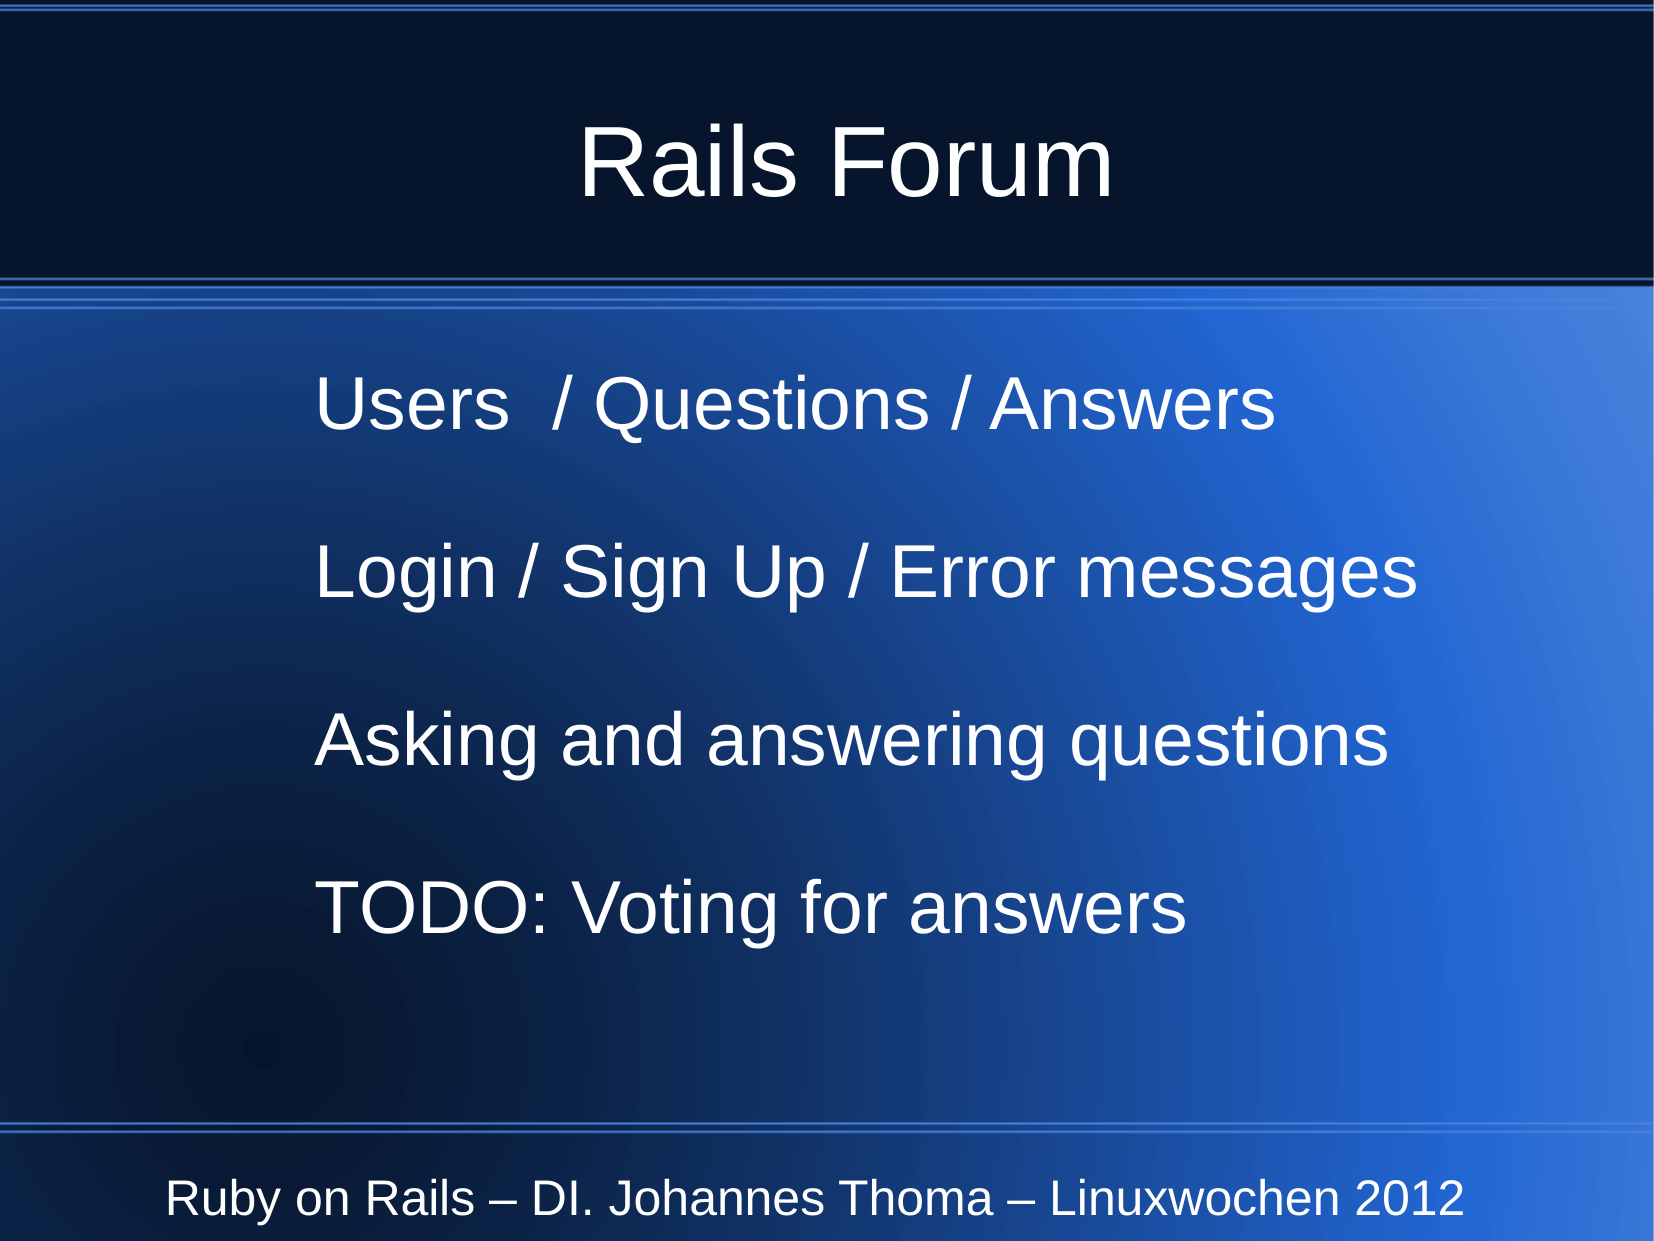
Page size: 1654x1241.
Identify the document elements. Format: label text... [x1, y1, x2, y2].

text_box Rails Forum [562, 98, 1388, 226]
text_box Users / Questions / Answers Login / Sign Up / Error messages Asking and answering questions TODO: Voting for answers [300, 354, 1463, 958]
text_box Ruby on Rails – DI. Johannes Thoma – Linuxwochen 2012 [150, 1162, 1483, 1234]
picture [0, 0, 1654, 1241]
